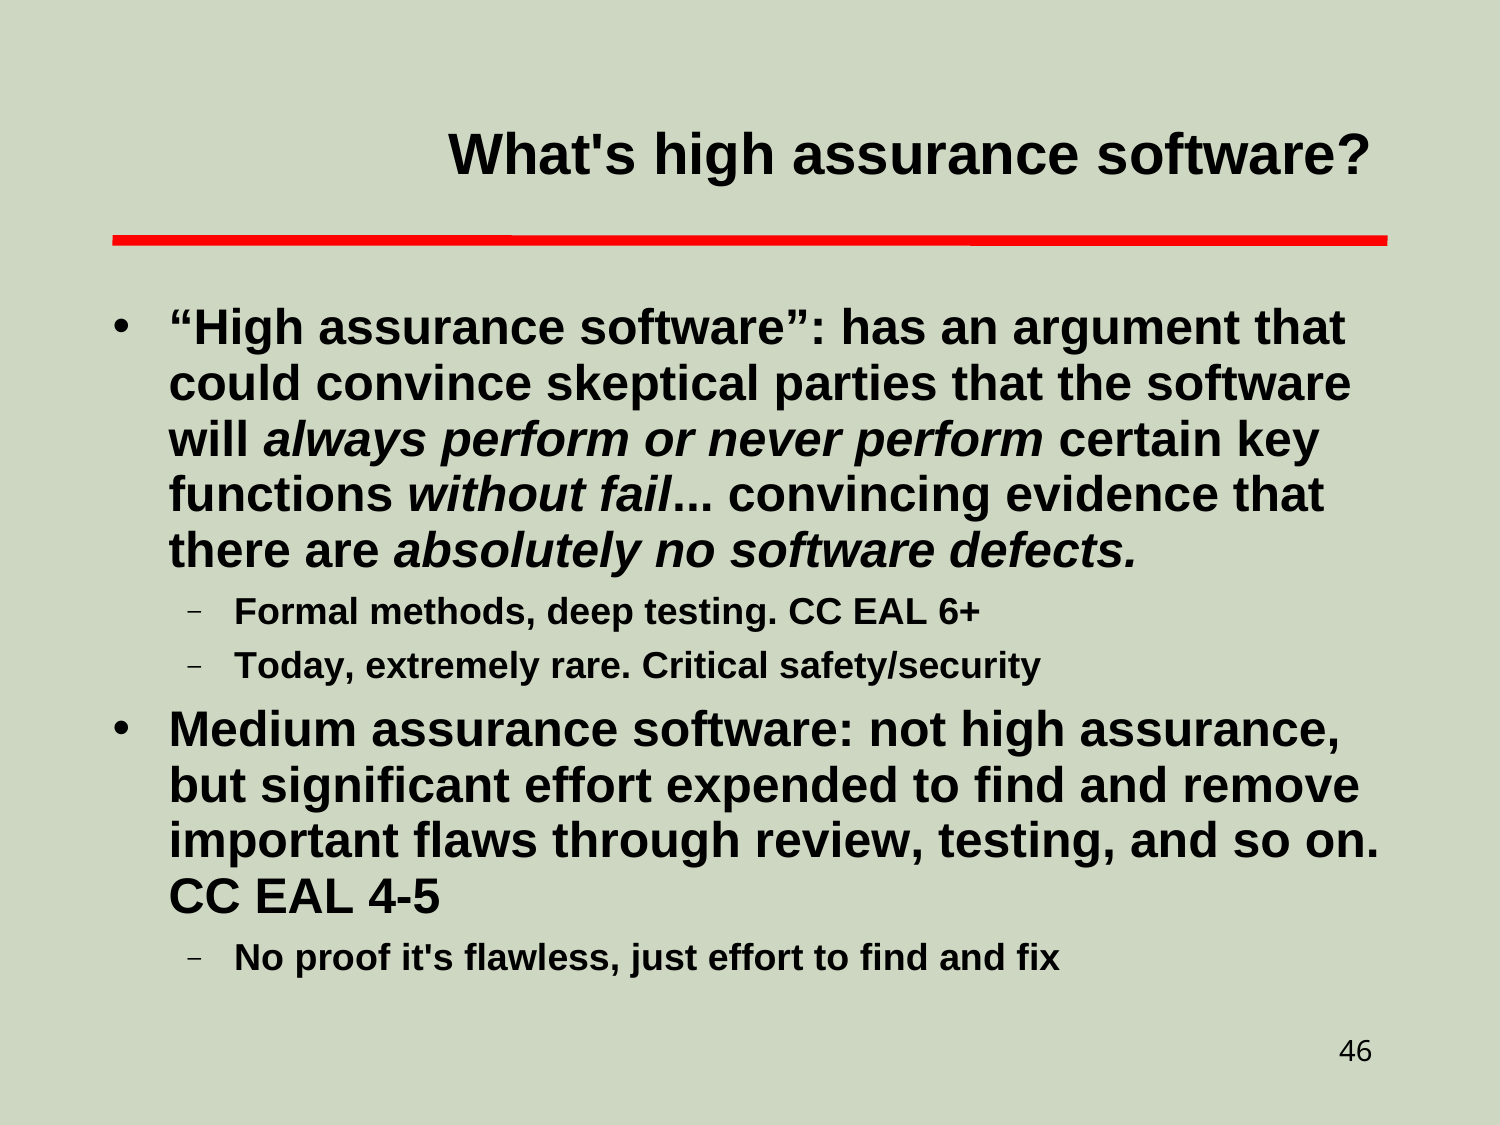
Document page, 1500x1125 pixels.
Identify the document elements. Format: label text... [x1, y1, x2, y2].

title What's high assurance software? [337, 85, 1388, 224]
list “High assurance software”: has an argument that could convince skeptical parties that the software will always perform or never perform certain key functions without fail... convincing evidence that there are absolutely no software defects. Formal methods, deep testing. CC EAL 6+ Today, extremely rare. Critical safety/security Medium assurance software: not high assurance, but significant effort expended to find and remove important flaws through review, testing, and so on. CC EAL 4-5 No proof it's flawless, just effort to find and fix [112, 299, 1388, 1000]
